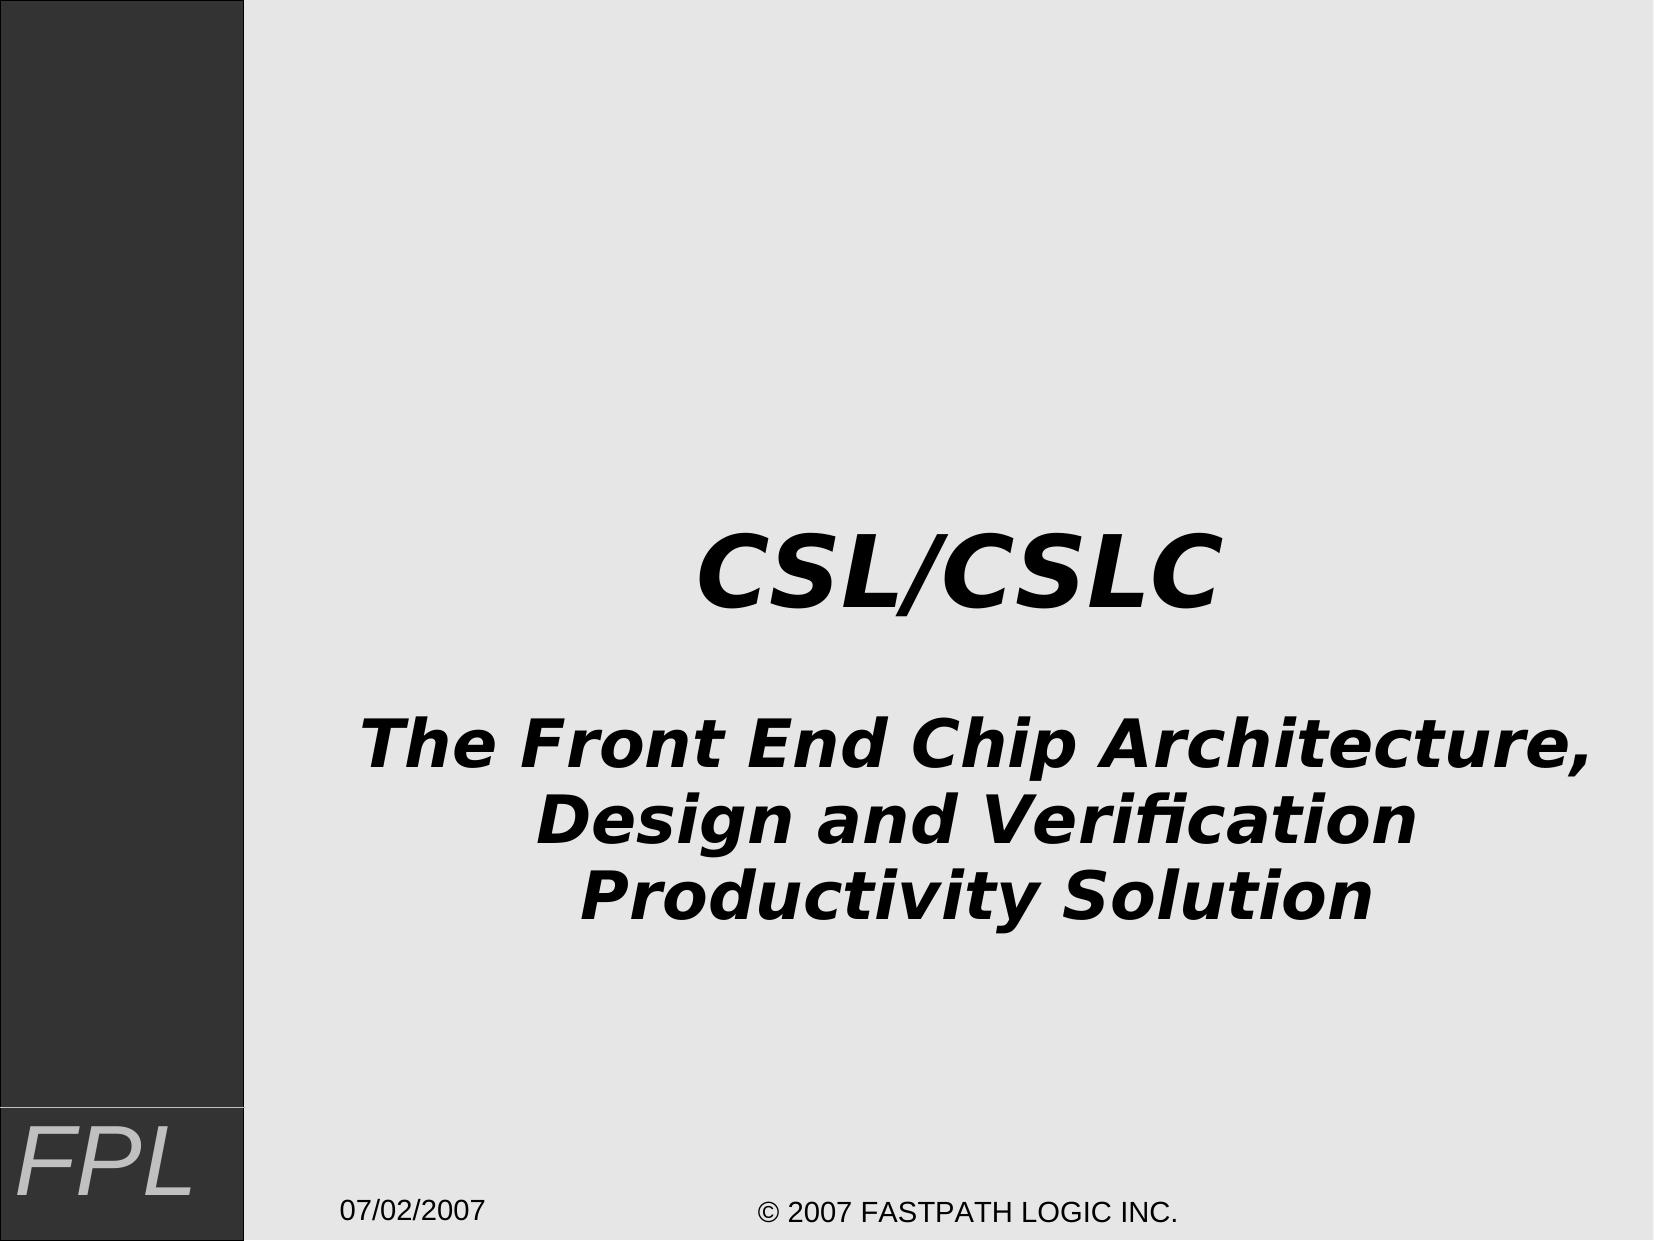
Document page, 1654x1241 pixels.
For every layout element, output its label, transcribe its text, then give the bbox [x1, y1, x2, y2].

subtitle CSL/CSLC The Front End Chip Architecture, Design and Verification Productivity Solution [322, 280, 1635, 1172]
